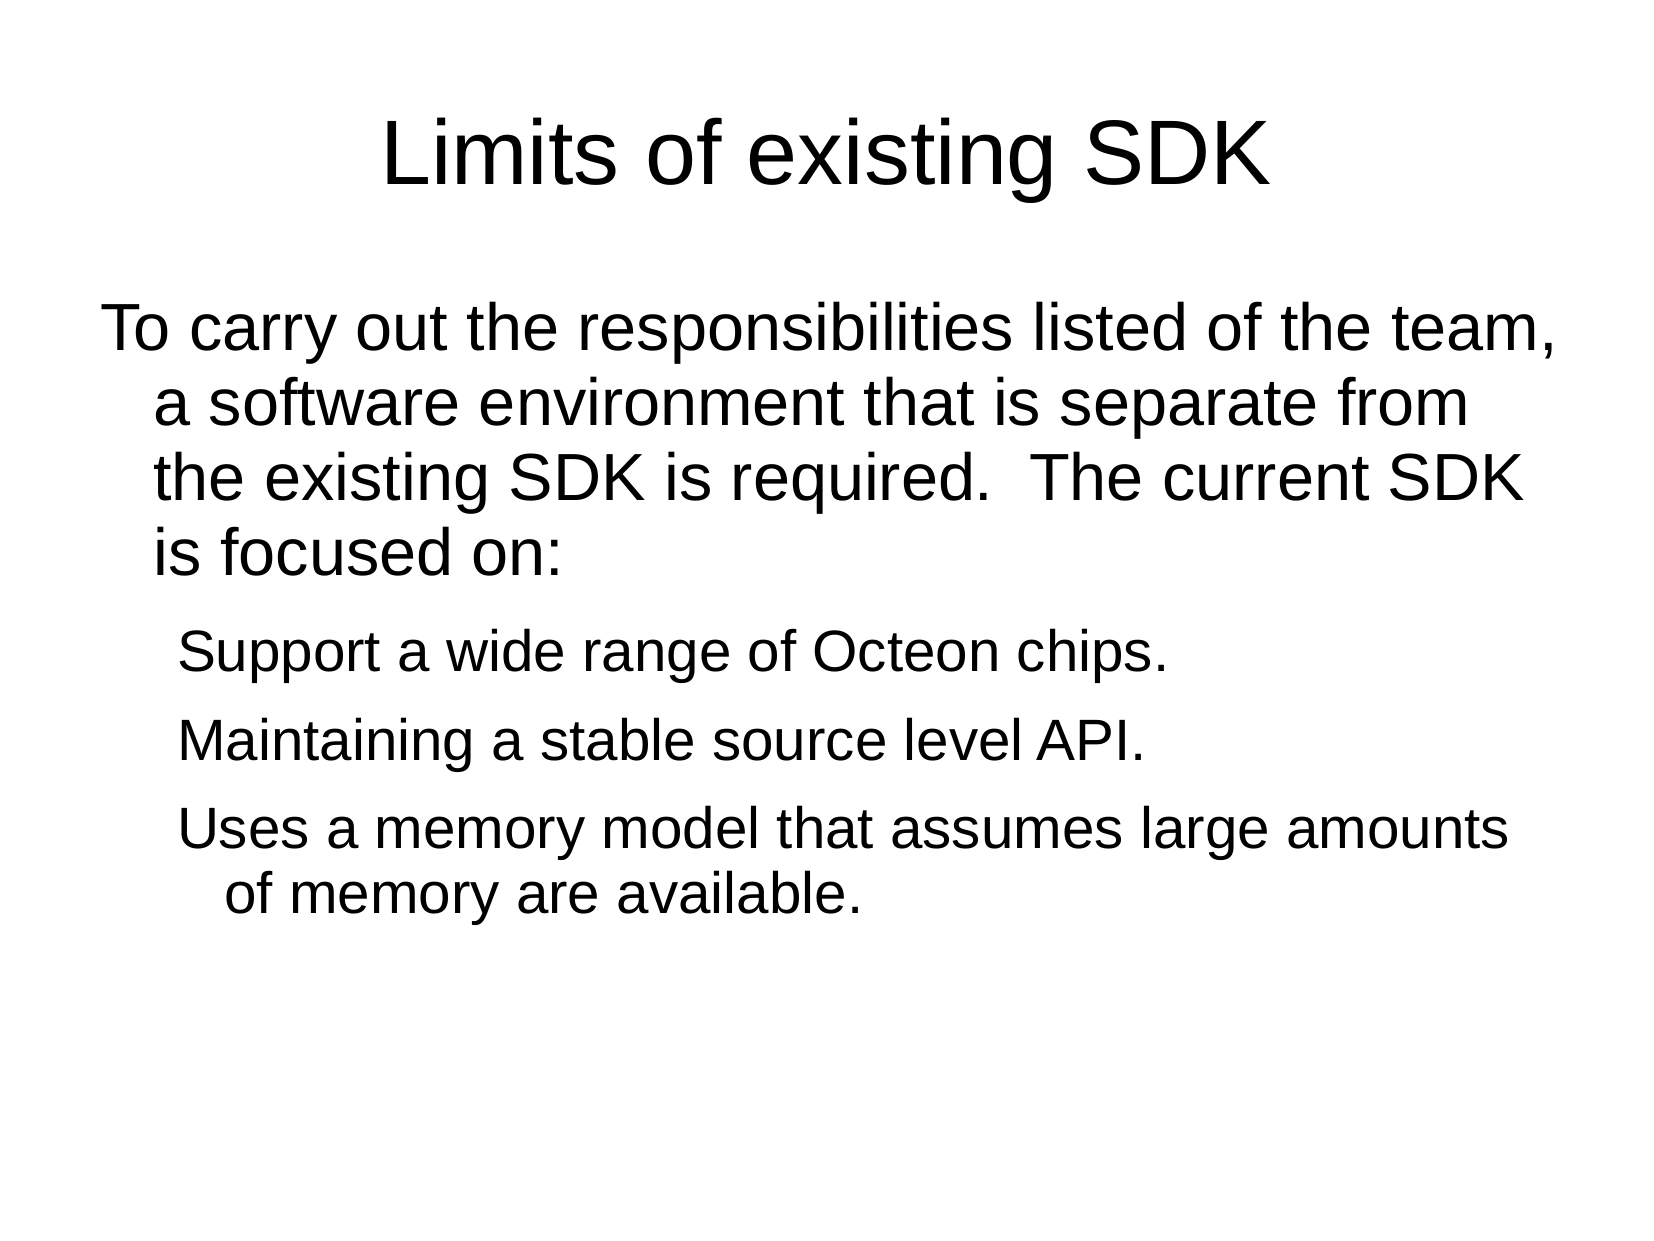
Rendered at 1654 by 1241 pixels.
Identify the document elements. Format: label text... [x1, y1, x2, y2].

title Limits of existing SDK [82, 49, 1571, 257]
list To carry out the responsibilities listed of the team, a software environment that is separate from the existing SDK is required. The current SDK is focused on: Support a wide range of Octeon chips. Maintaining a stable source level API. Uses a memory model that assumes large amounts of memory are available. [82, 290, 1571, 1094]
